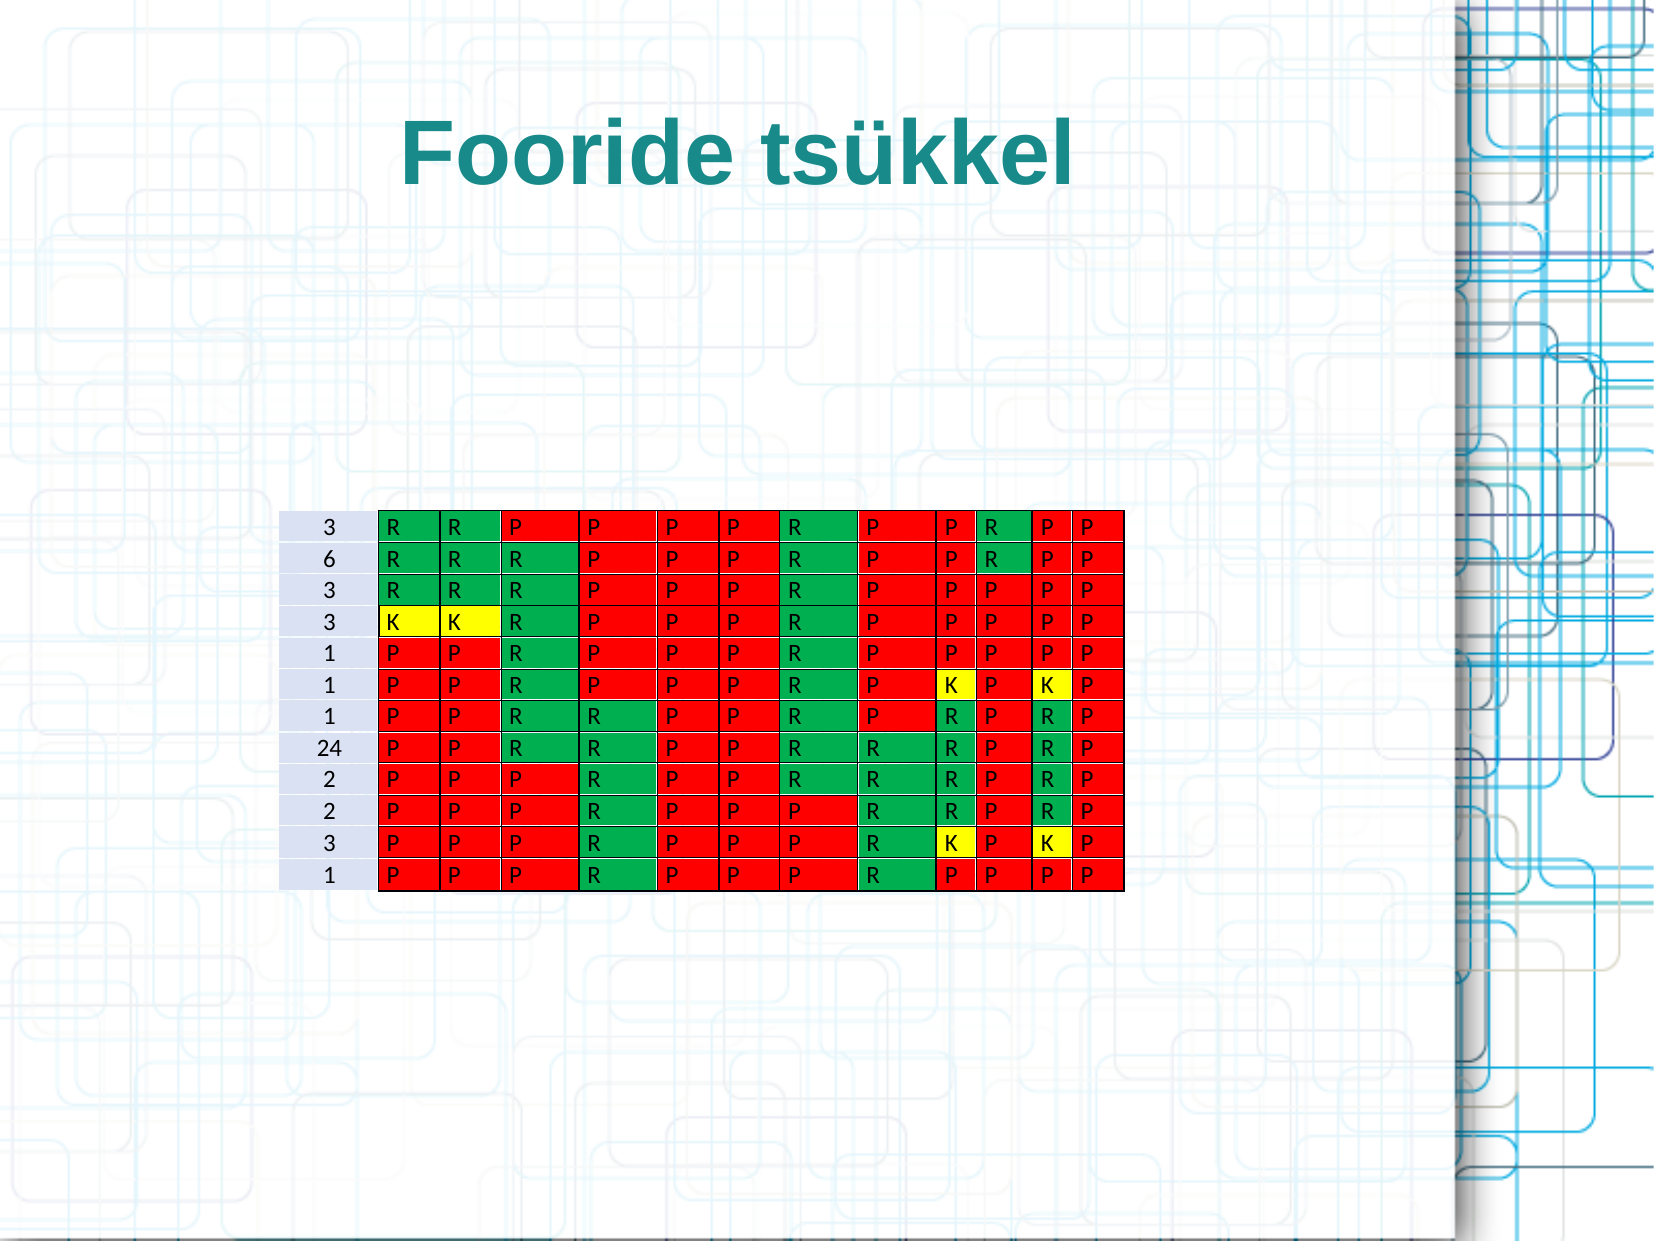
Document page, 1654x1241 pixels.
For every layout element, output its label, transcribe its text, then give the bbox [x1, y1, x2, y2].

title Fooride tsükkel [59, 49, 1418, 257]
picture [0, 0, 1654, 1241]
chart [167, 375, 1327, 1034]
